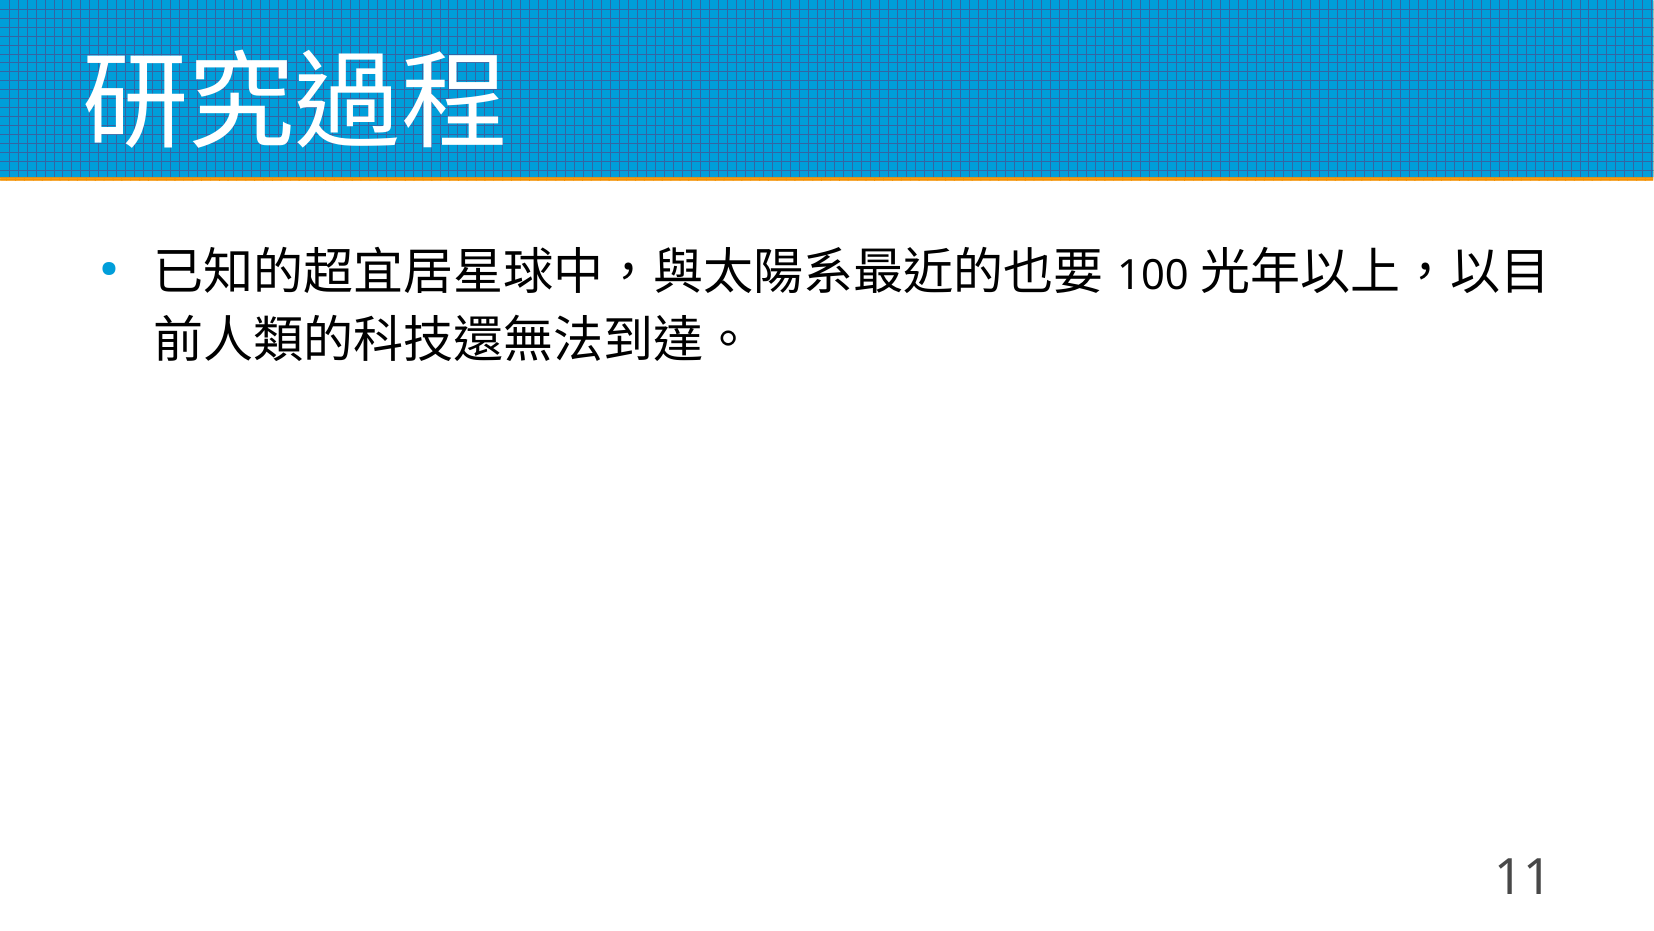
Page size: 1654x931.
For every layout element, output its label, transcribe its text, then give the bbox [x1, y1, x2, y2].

title 研究過程 [82, 14, 1571, 171]
list 已知的超宜居星球中，與太陽系最近的也要100光年以上，以目前人類的科技還無法到達。 [82, 236, 1563, 811]
